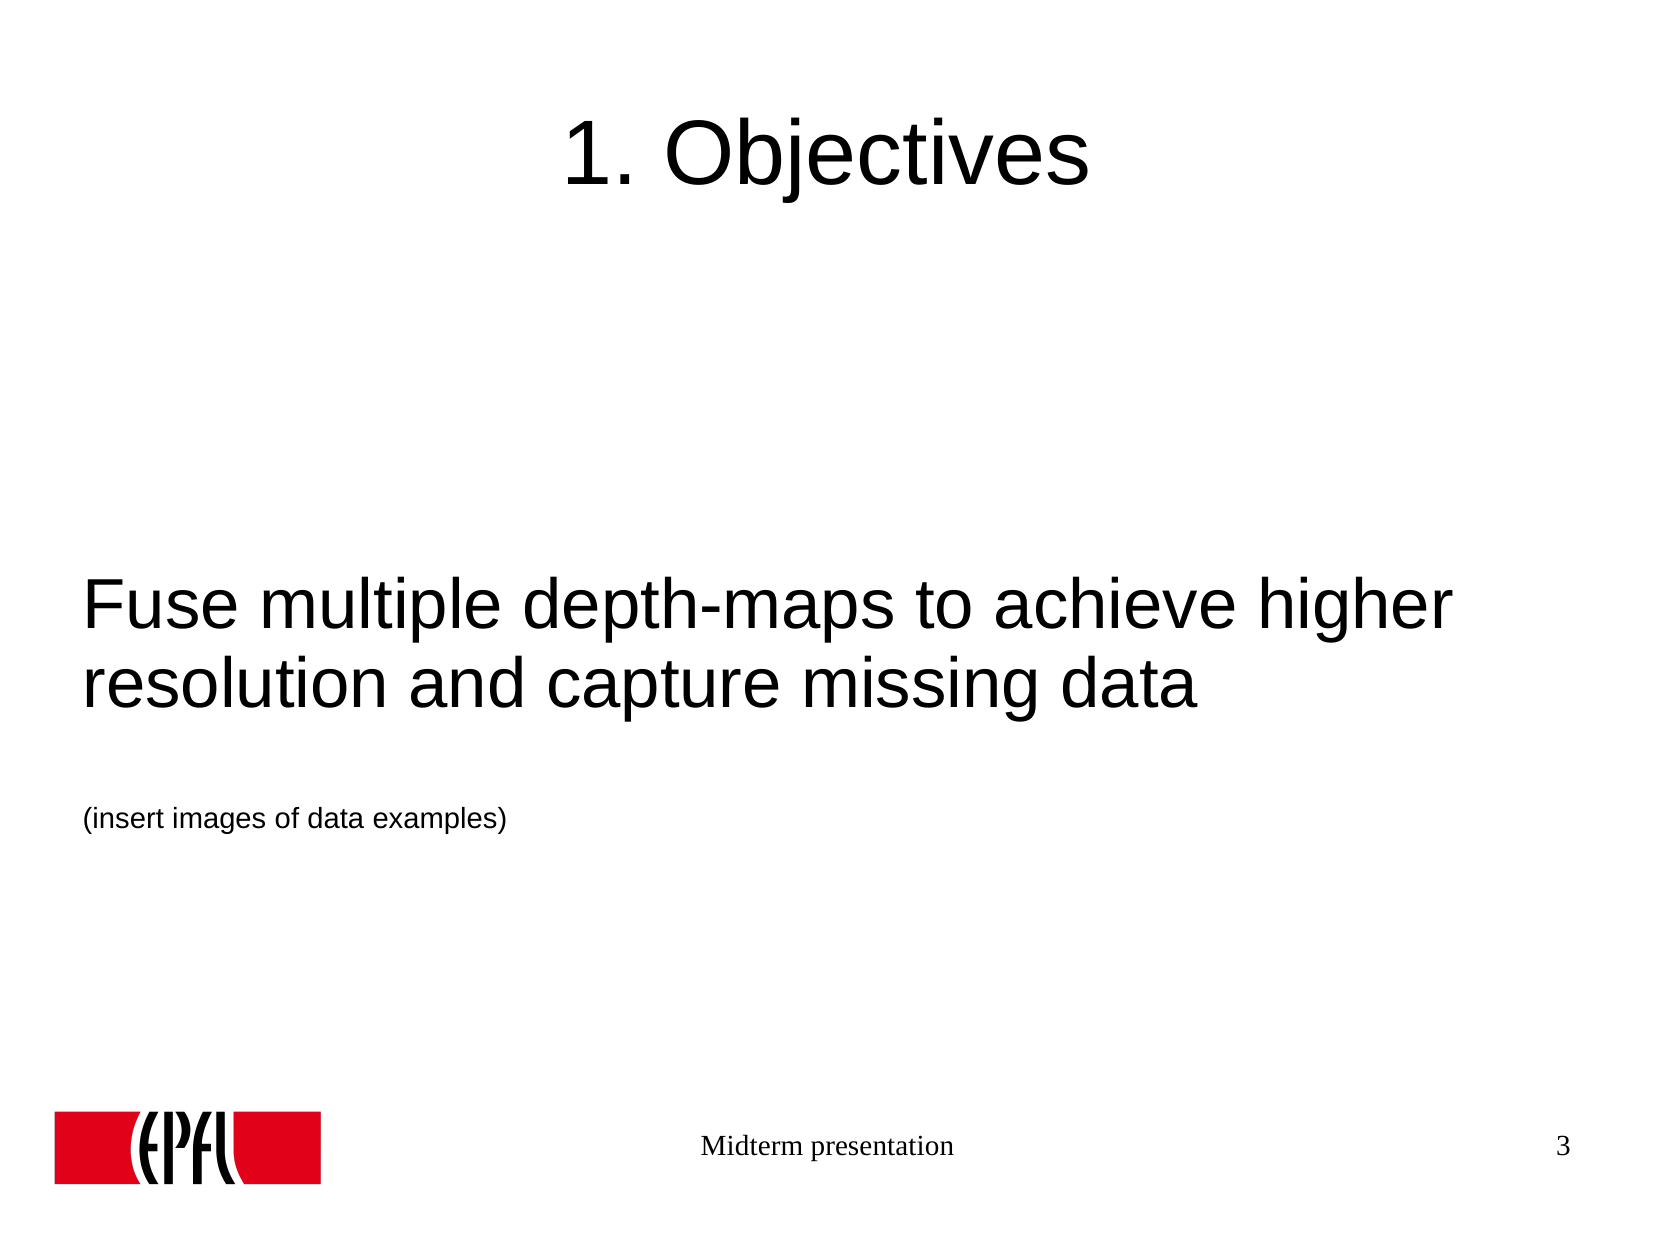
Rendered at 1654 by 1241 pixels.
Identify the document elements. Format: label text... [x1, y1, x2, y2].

picture [47, 1104, 328, 1193]
title 1. Objectives [82, 49, 1571, 257]
subtitle Fuse multiple depth-maps to achieve higher resolution and capture missing data (insert images of data examples) [82, 290, 1571, 1109]
